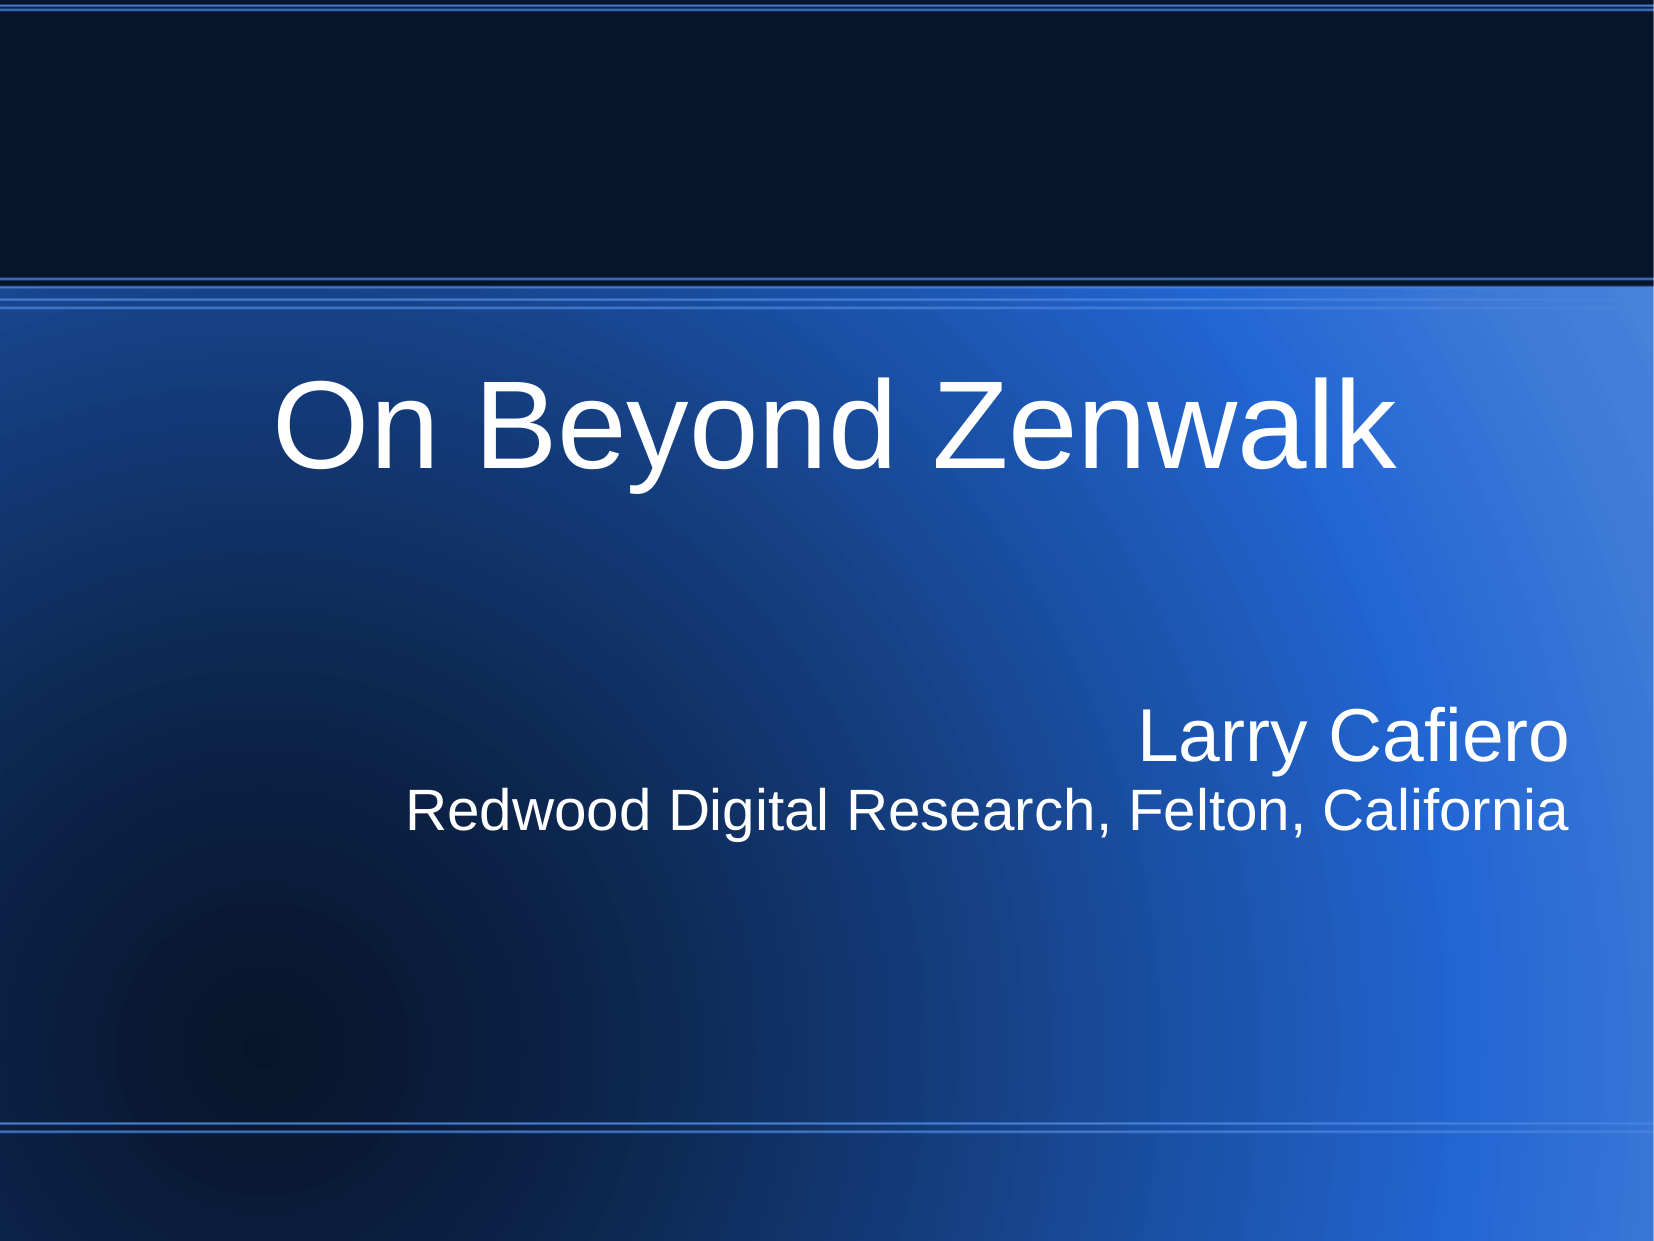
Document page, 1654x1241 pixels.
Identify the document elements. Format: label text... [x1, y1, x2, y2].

list On Beyond Zenwalk Larry Cafiero Redwood Digital Research, Felton, California [82, 355, 1571, 1174]
picture [0, 0, 1654, 1241]
